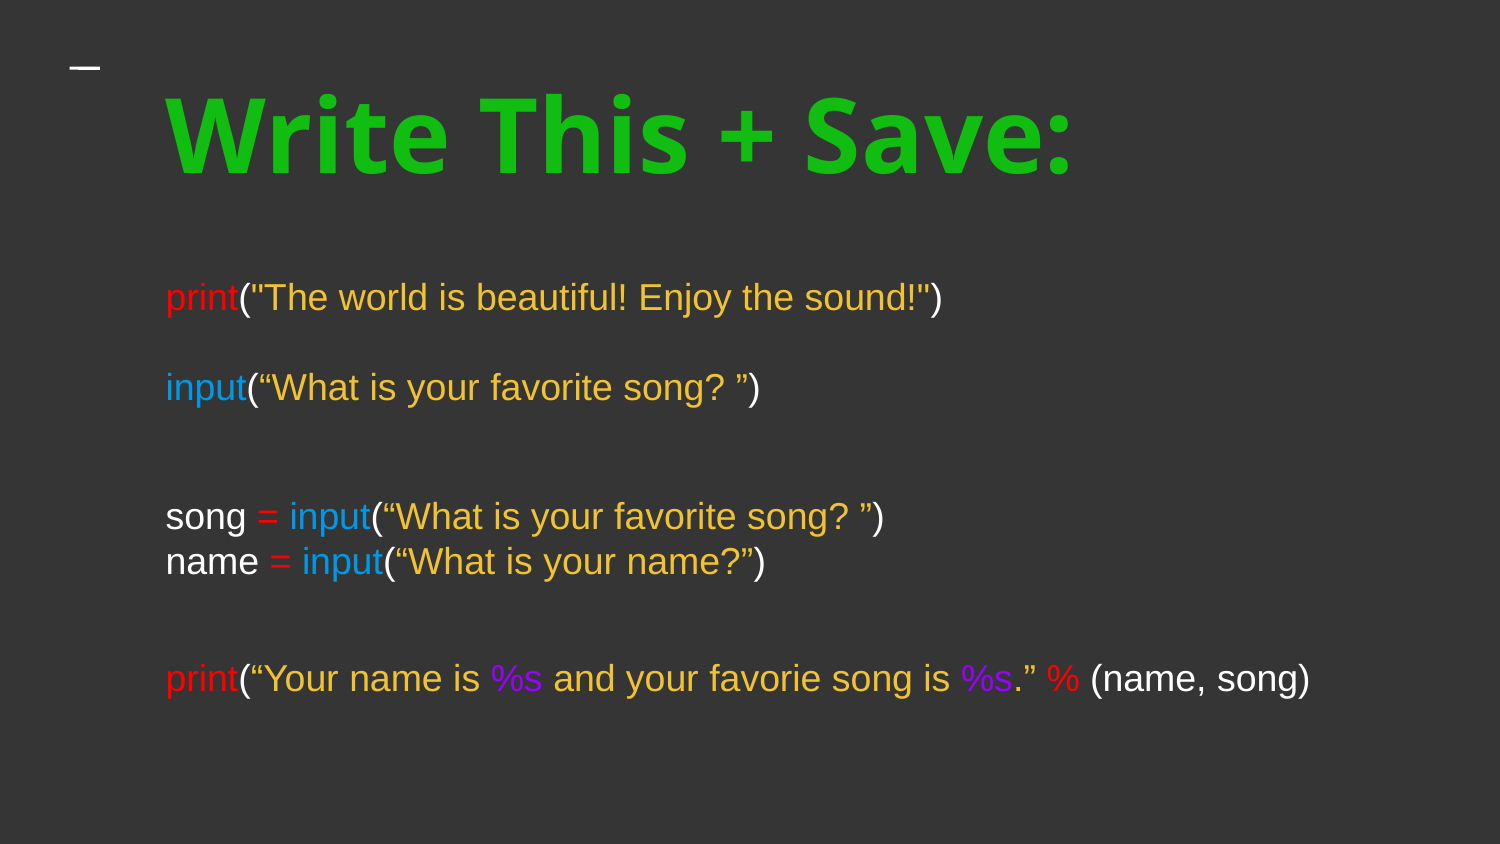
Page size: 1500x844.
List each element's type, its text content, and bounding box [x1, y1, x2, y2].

text_box print("The world is beautiful! Enjoy the sound!") input(“What is your favorite song? ”) [150, 251, 1289, 467]
title Write This + Save: [150, 54, 1339, 227]
text_box song = input(“What is your favorite song? ”) name = input(“What is your name?”) [150, 476, 1289, 617]
text_box print(“Your name is %s and your favorie song is %s.” % (name, song) [150, 639, 1358, 746]
